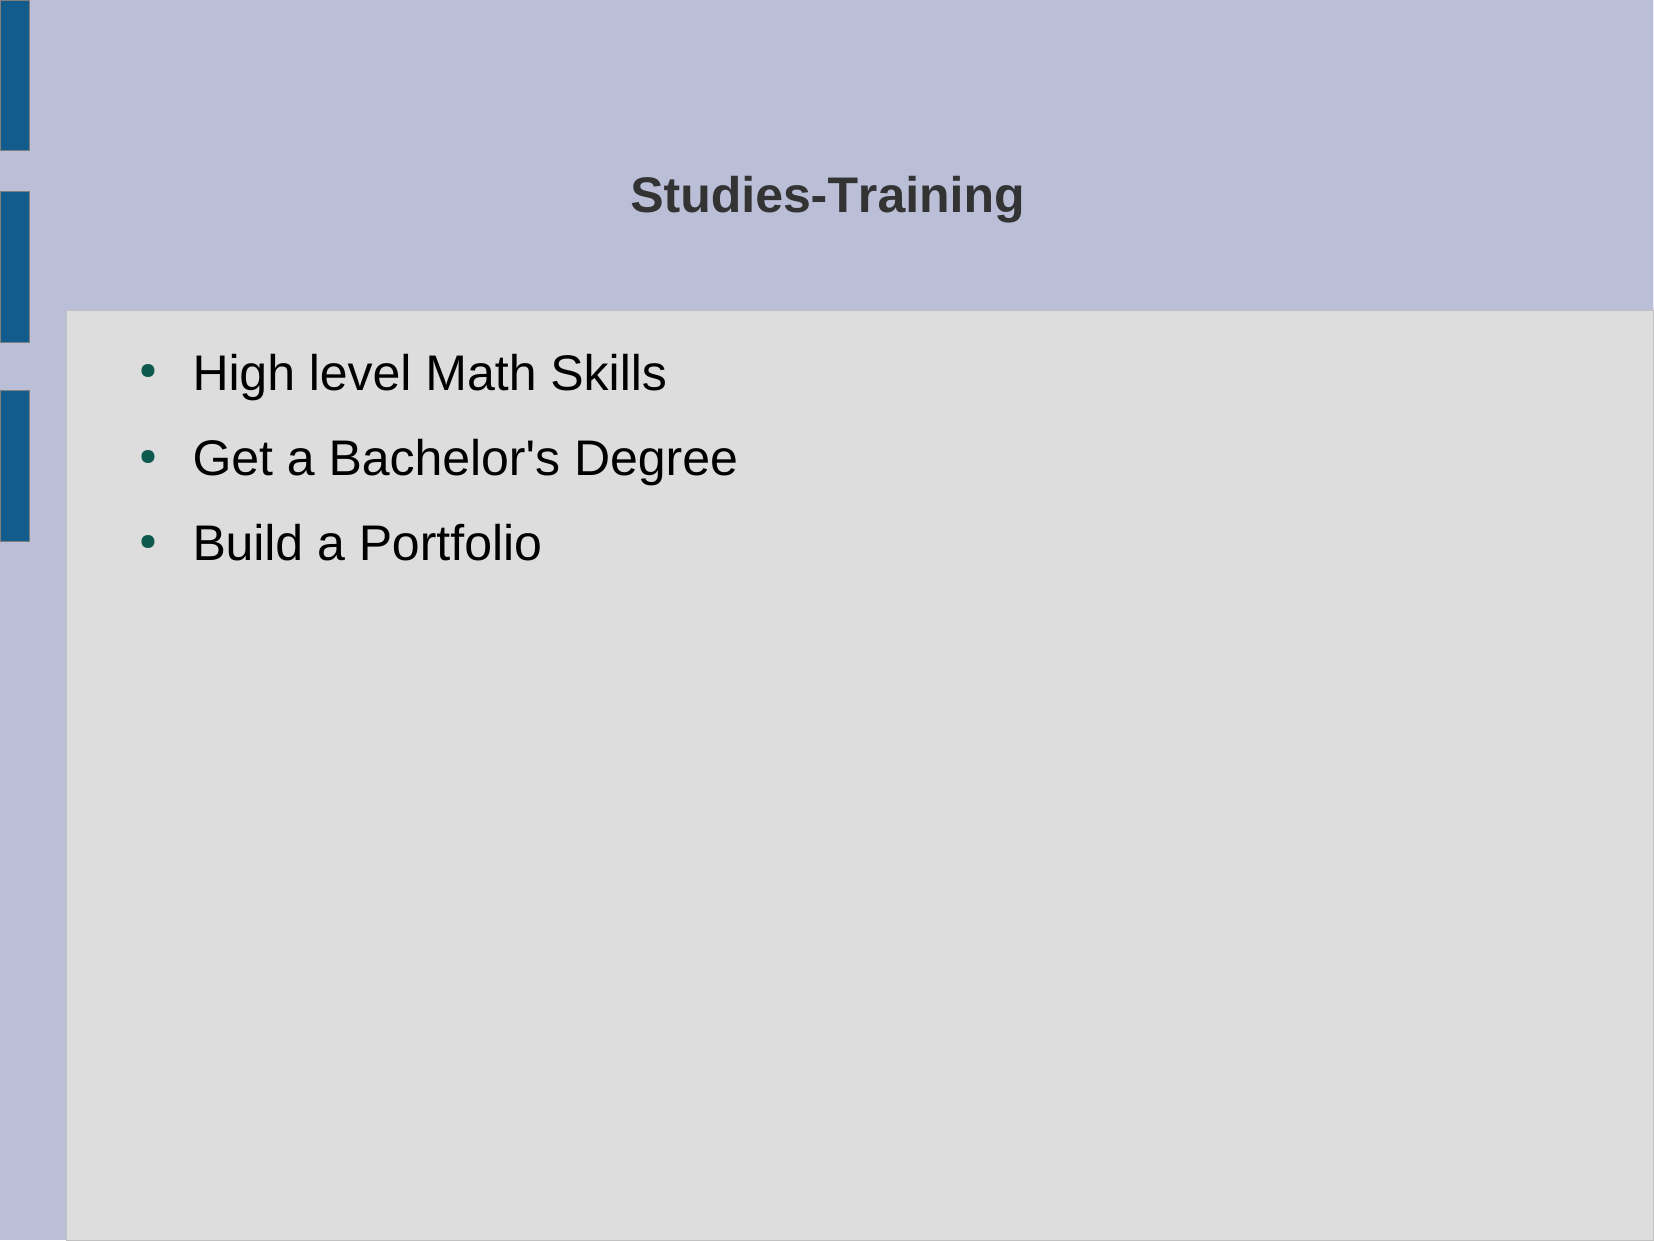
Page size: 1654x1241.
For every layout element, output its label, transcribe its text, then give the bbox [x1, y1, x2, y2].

title Studies-Training [121, 91, 1534, 299]
list High level Math Skills Get a Bachelor's Degree Build a Portfolio [121, 344, 1534, 1127]
